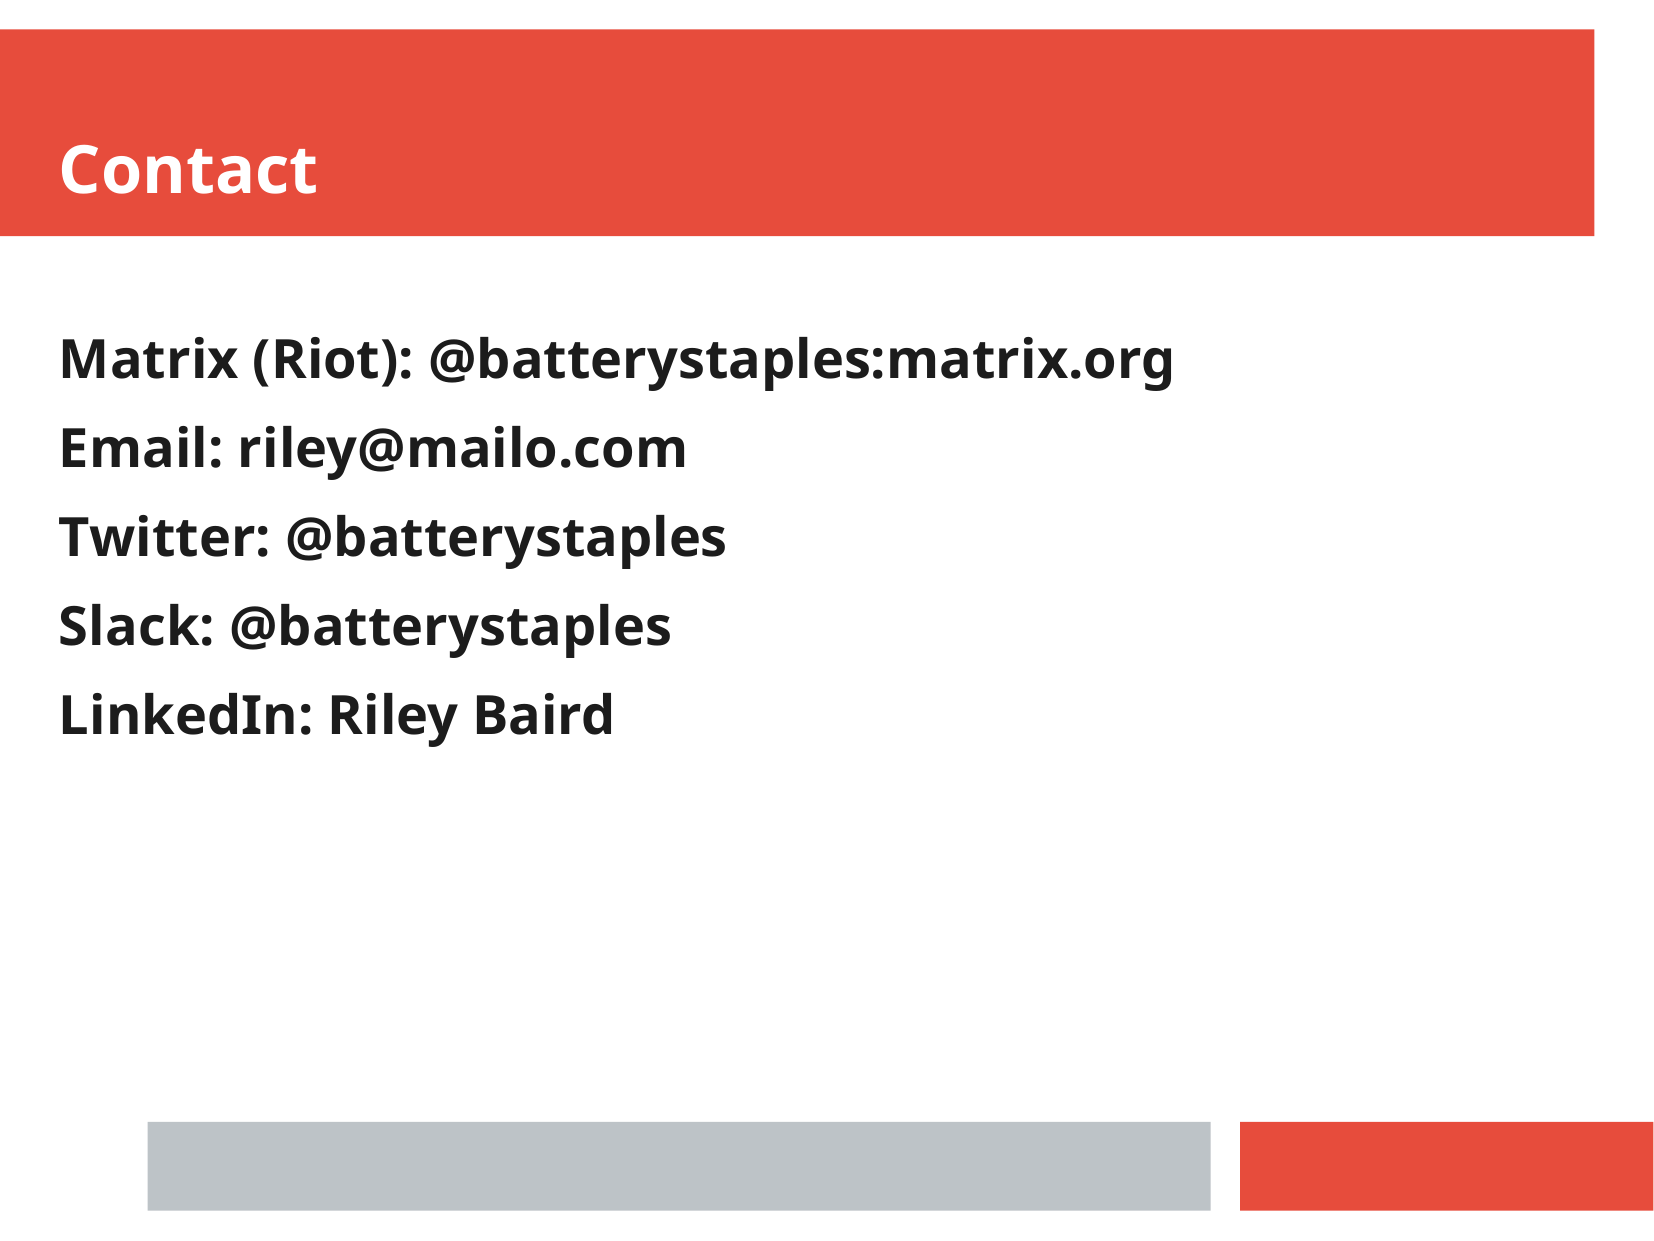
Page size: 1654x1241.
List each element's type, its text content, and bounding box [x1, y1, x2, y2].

text_box Matrix (Riot): @batterystaples:matrix.org Email: riley@mailo.com Twitter: @batterystaples Slack: @batterystaples LinkedIn: Riley Baird [58, 324, 1565, 1093]
text_box Contact [58, 58, 1595, 207]
